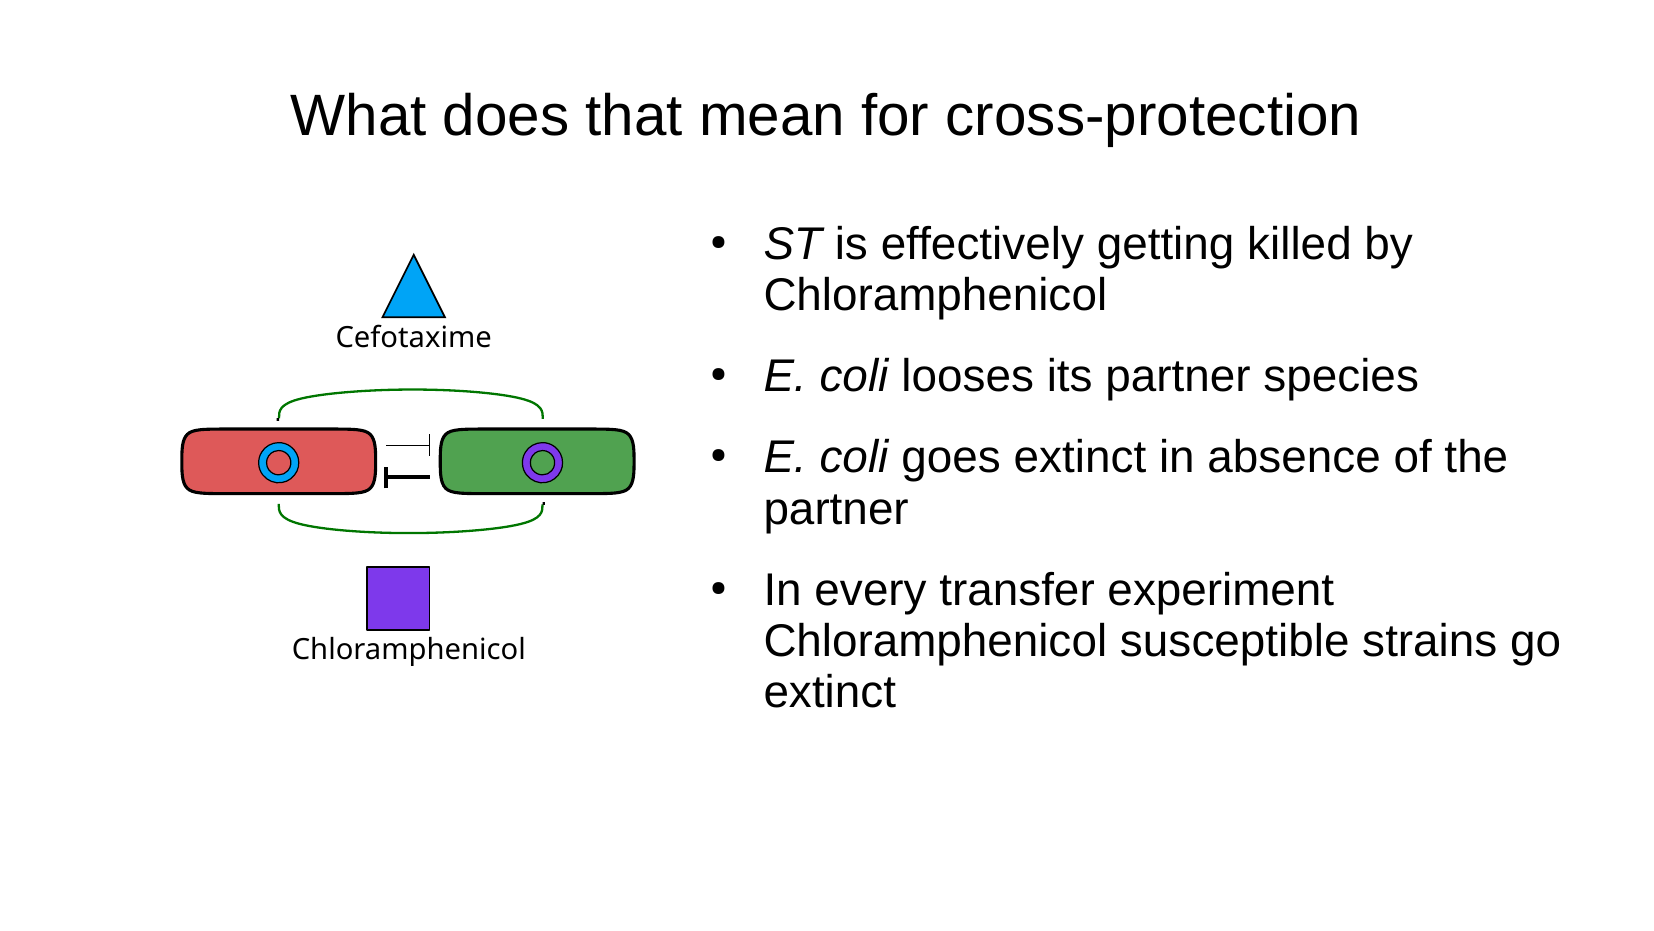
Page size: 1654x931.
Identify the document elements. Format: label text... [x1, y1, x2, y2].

picture [180, 252, 636, 739]
title What does that mean for cross-protection [82, 37, 1571, 193]
list ST is effectively getting killed by Chloramphenicol E. coli looses its partner species E. coli goes extinct in absence of the partner In every transfer experiment Chloramphenicol susceptible strains go extinct [692, 217, 1571, 758]
